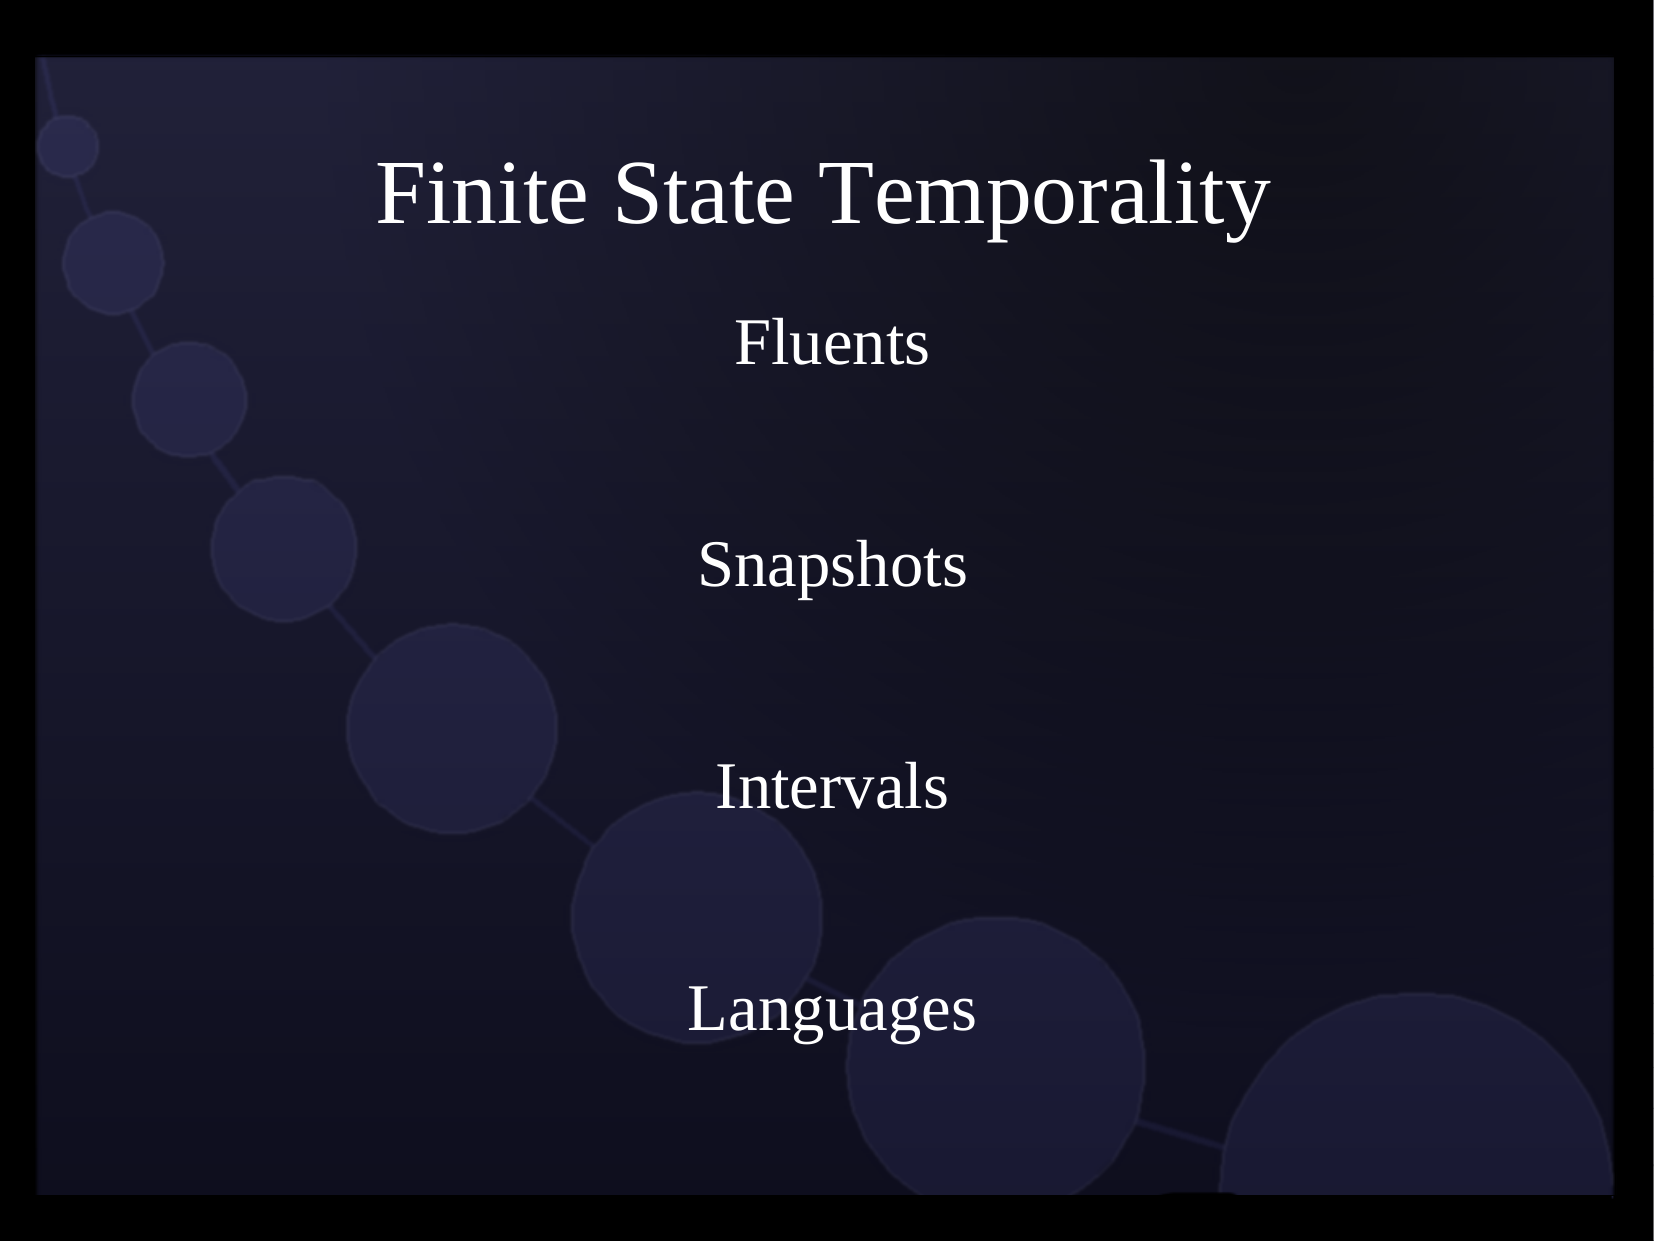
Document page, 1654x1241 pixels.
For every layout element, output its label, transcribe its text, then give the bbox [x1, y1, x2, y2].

picture [0, 0, 1654, 1241]
subtitle Fluents Snapshots Intervals Languages [109, 282, 1522, 1216]
title Finite State Temporality [118, 88, 1531, 296]
